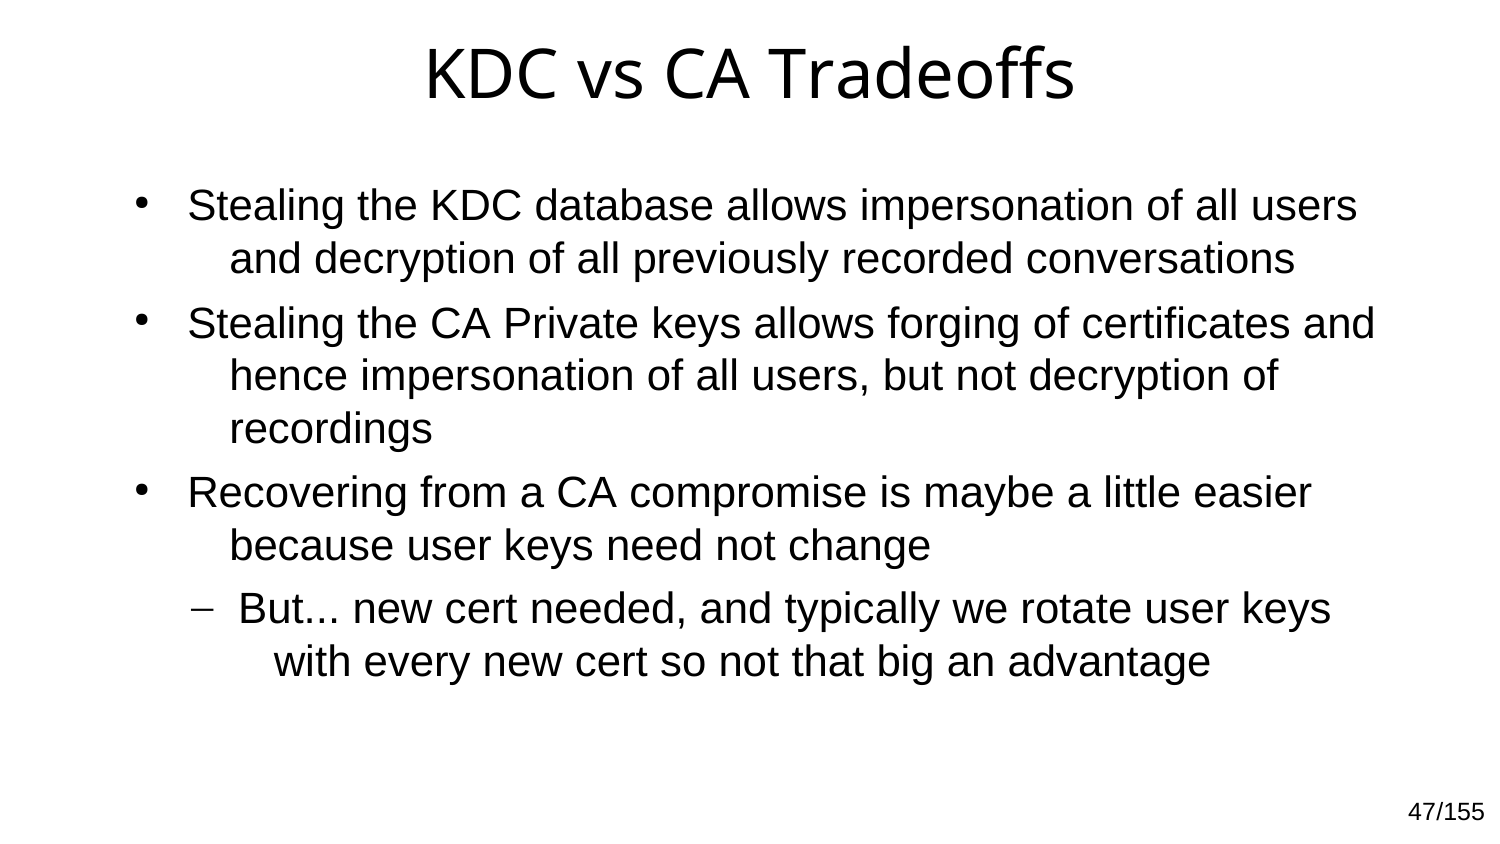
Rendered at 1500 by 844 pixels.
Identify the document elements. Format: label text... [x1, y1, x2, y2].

title KDC vs CA Tradeoffs [112, 0, 1388, 141]
list Stealing the KDC database allows impersonation of all users and decryption of all previously recorded conversations Stealing the CA Private keys allows forging of certificates and hence impersonation of all users, but not decryption of recordings Recovering from a CA compromise is maybe a little easier because user keys need not change But... new cert needed, and typically we rotate user keys with every new cert so not that big an advantage [116, 177, 1392, 844]
